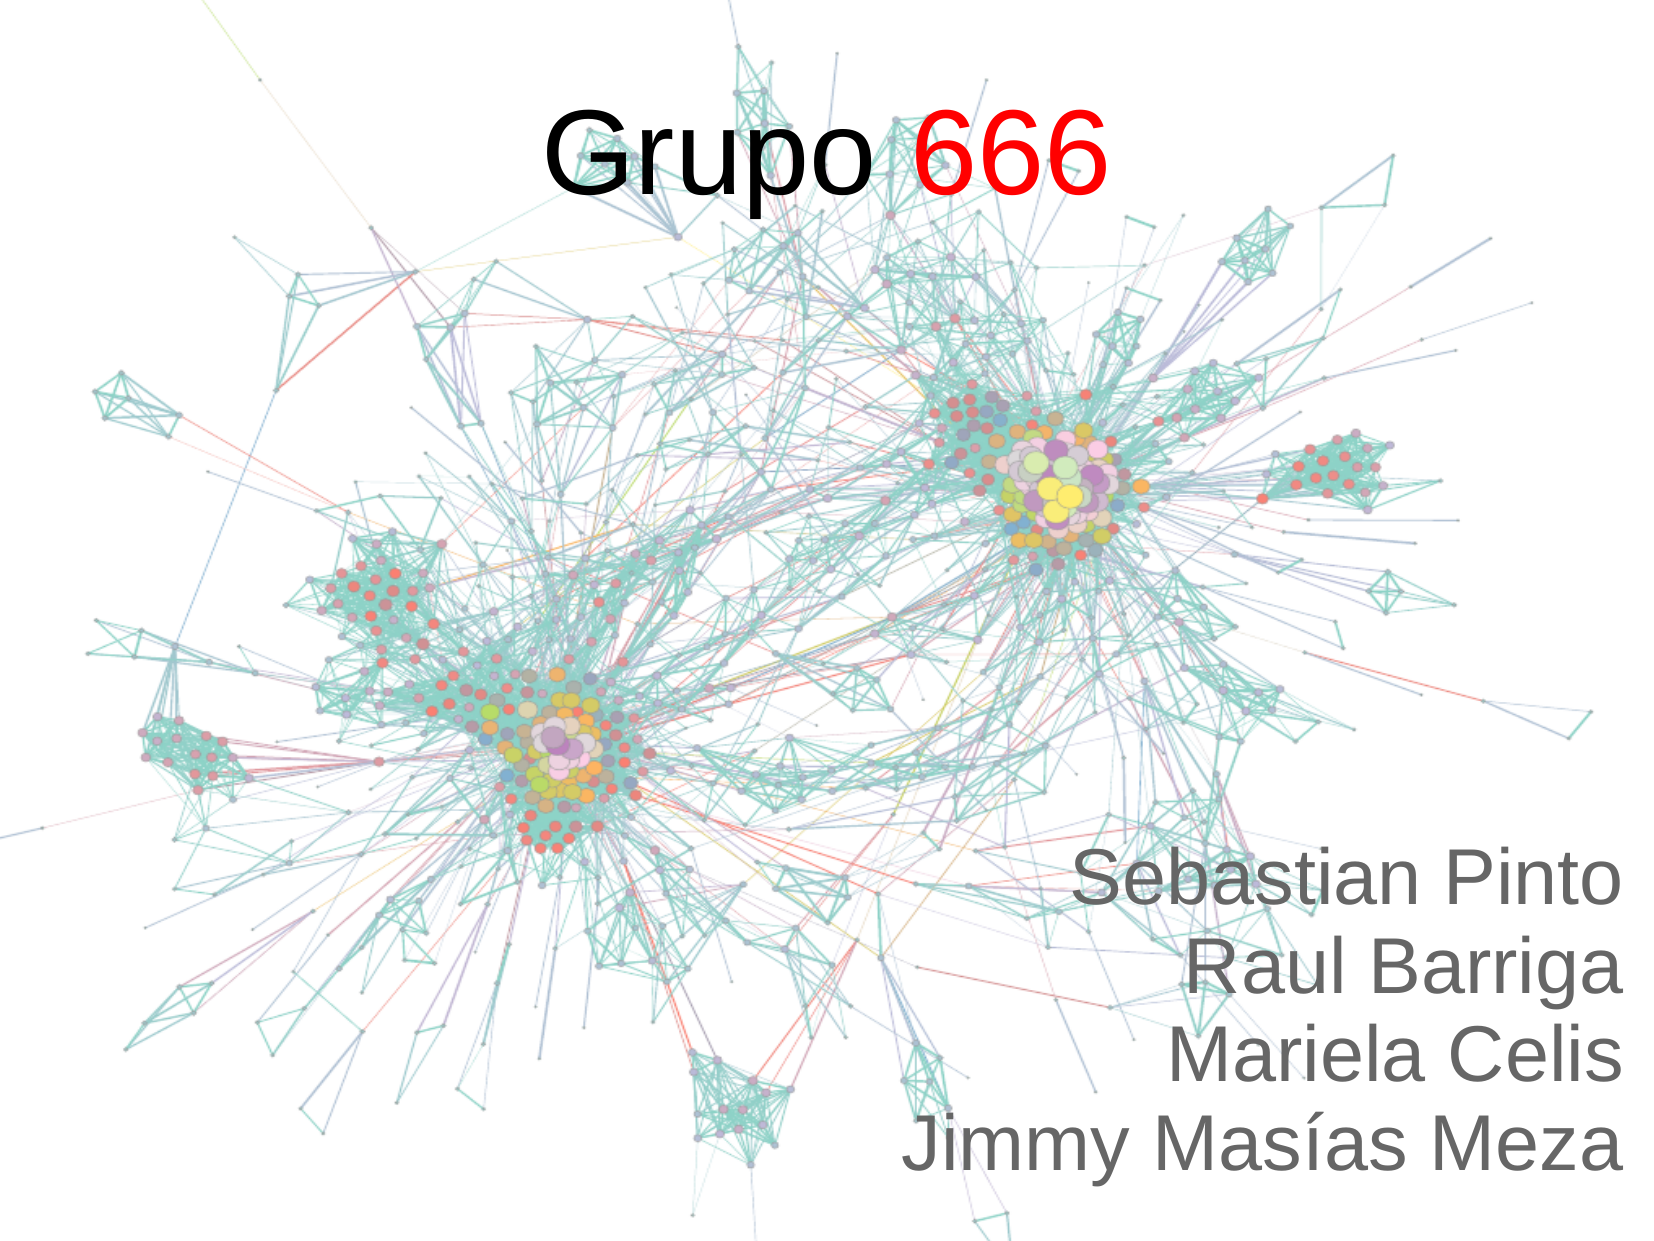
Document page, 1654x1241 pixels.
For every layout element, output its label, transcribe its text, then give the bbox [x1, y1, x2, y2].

title Sebastian Pinto Raul Barriga Mariela Celis Jimmy Masías Meza [844, 803, 1625, 1217]
title Grupo 666 [82, 49, 1571, 257]
picture [0, 0, 1654, 1241]
